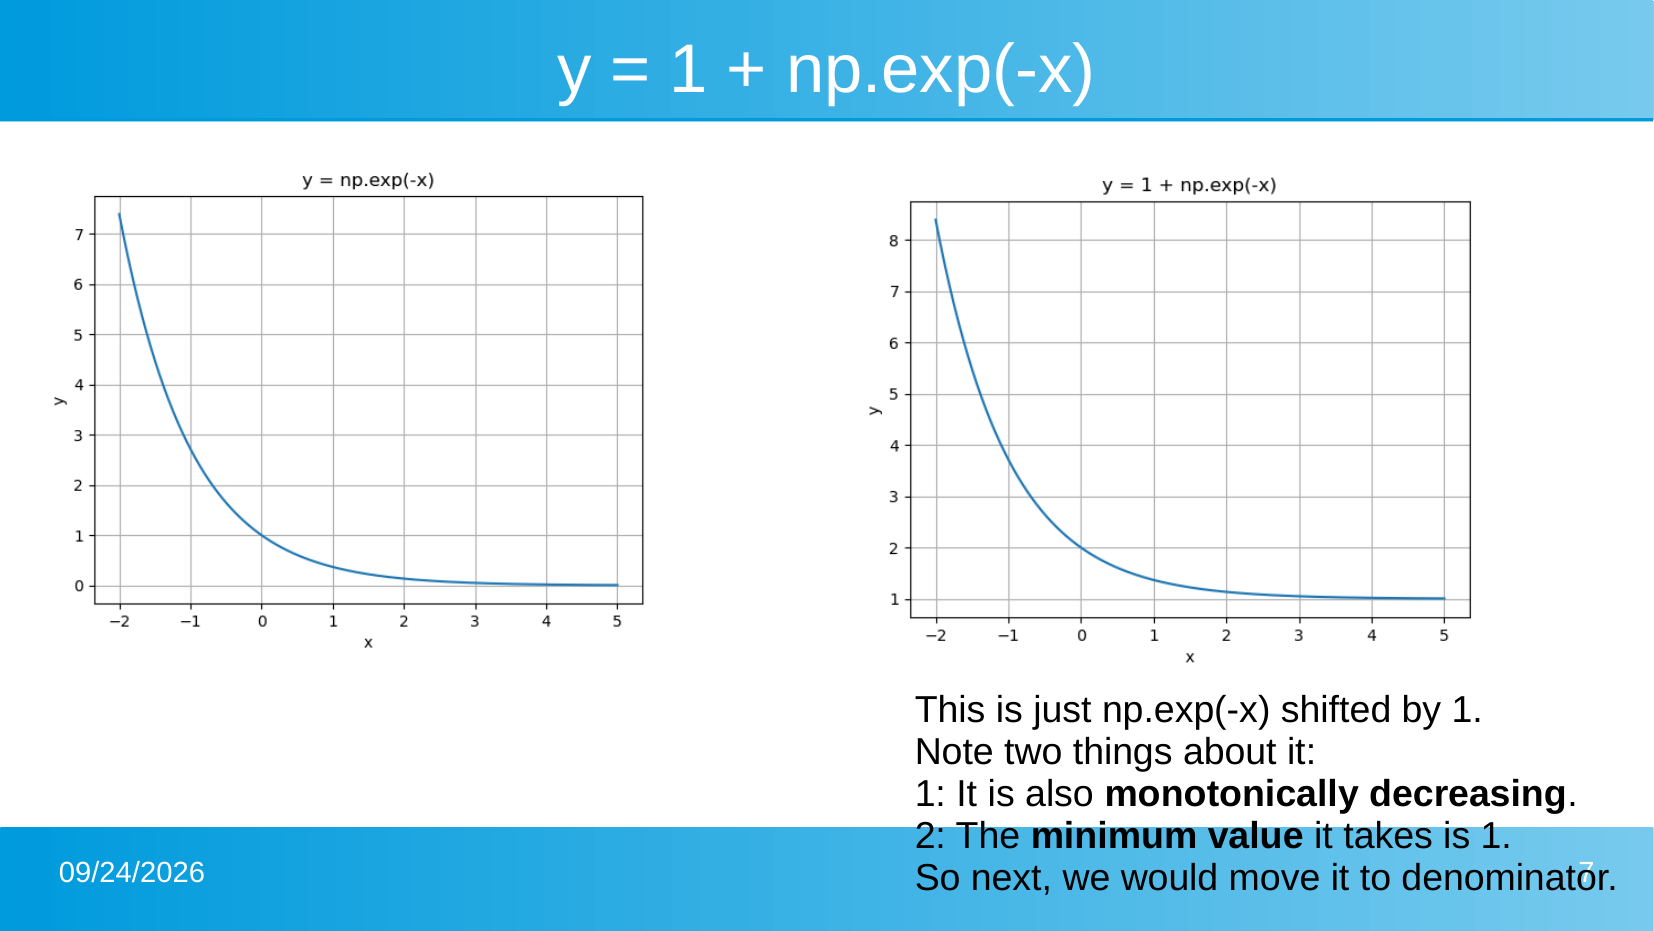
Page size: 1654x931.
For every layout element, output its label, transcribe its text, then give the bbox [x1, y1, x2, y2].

picture [6, 132, 713, 662]
title y = 1 + np.exp(-x) [59, 29, 1595, 108]
text_box This is just np.exp(-x) shifted by 1. Note two things about it: 1: It is also monotonically decreasing. 2: The minimum value it takes is 1. So next, we would move it to denominator. [900, 680, 1635, 924]
picture [820, 136, 1542, 677]
